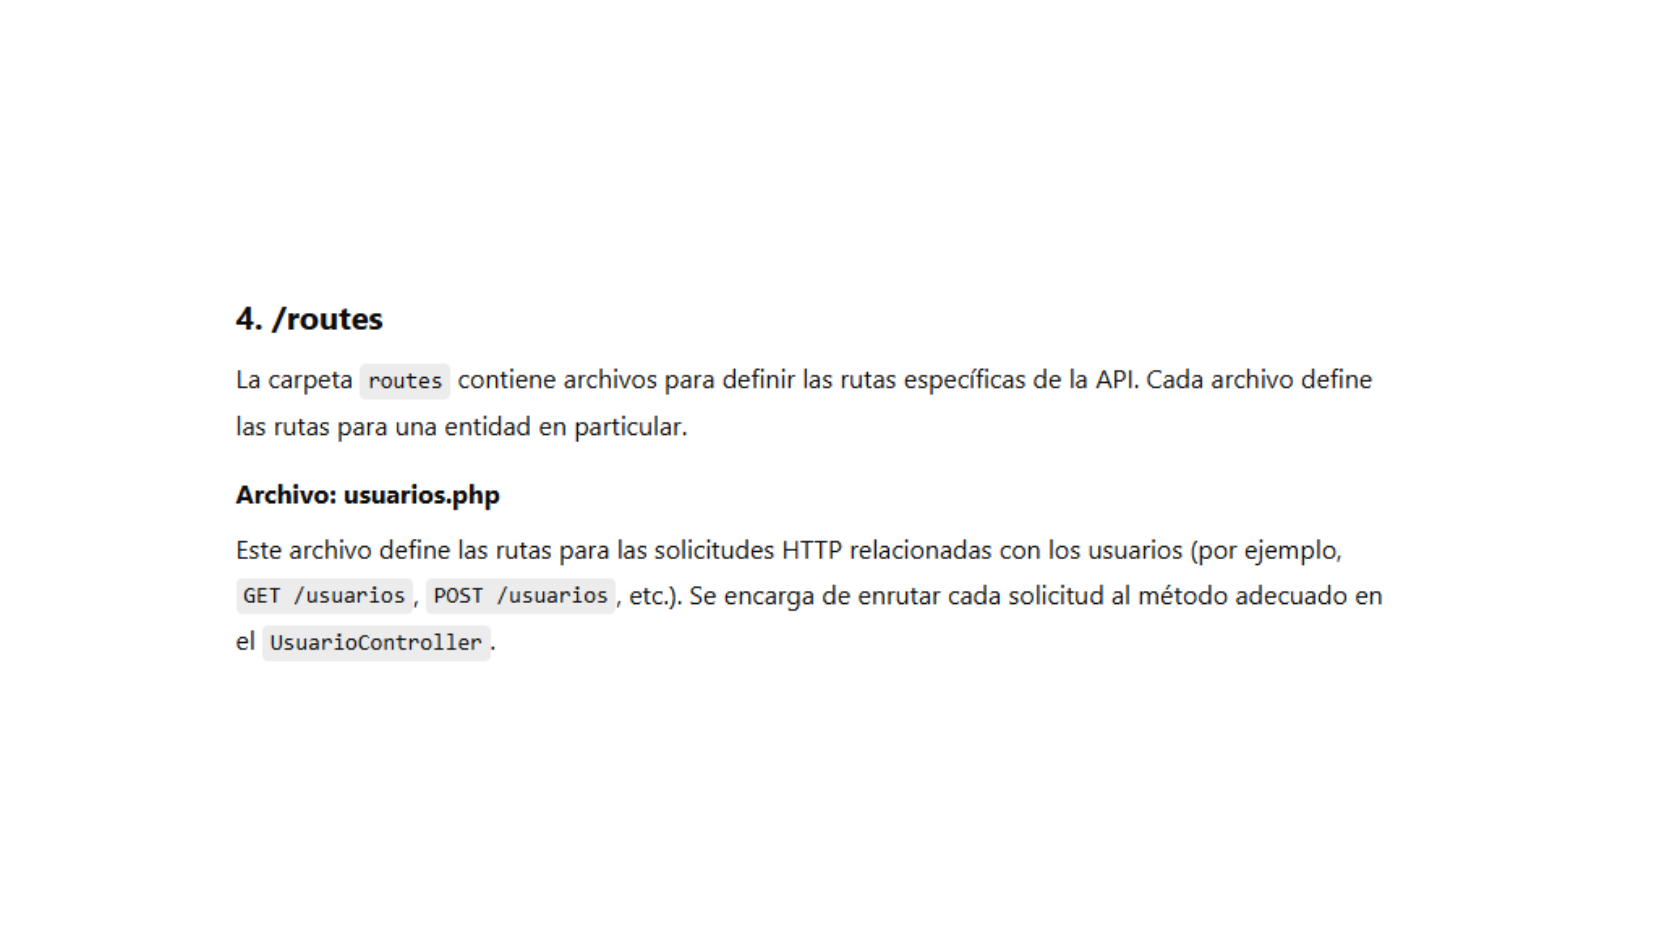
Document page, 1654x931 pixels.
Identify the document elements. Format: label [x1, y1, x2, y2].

picture [193, 273, 1447, 668]
